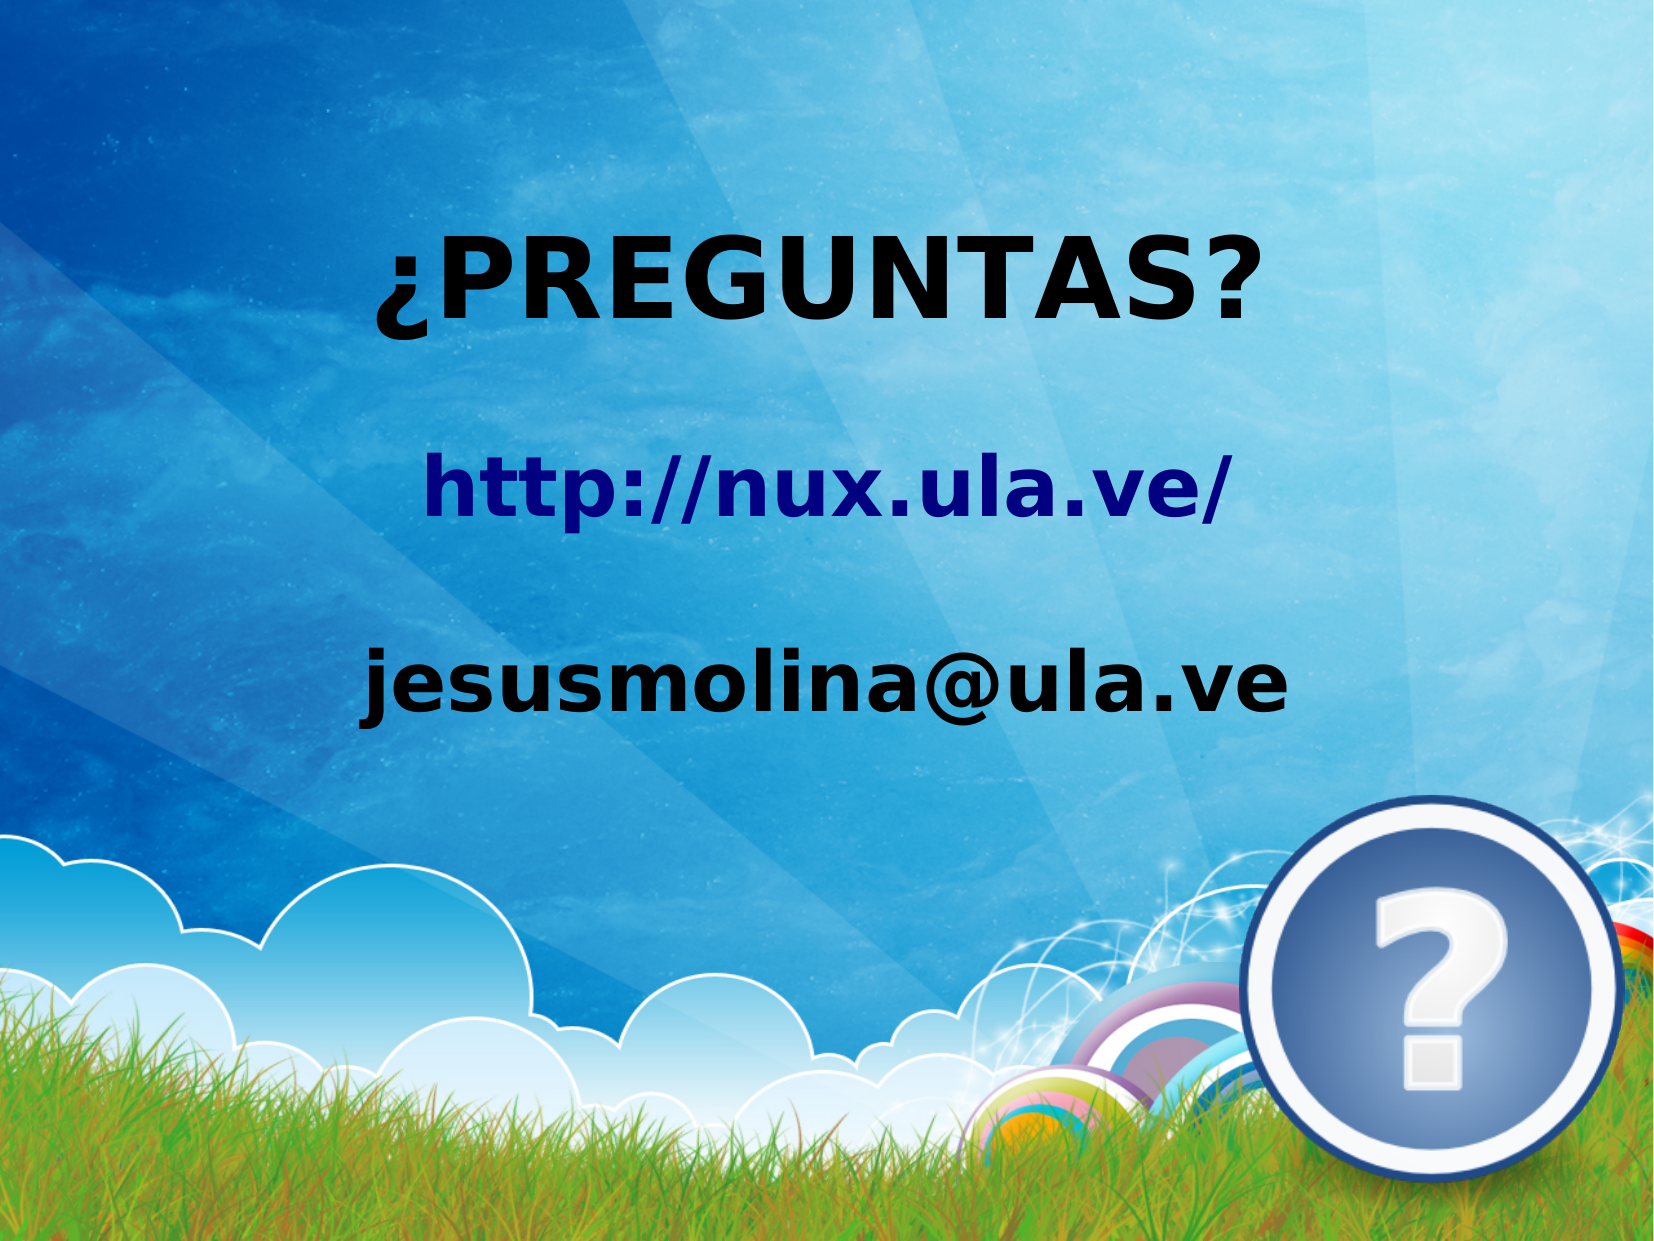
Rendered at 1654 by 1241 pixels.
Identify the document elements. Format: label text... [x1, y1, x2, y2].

text_box http://nux.ula.ve/ jesusmolina@ula.ve [118, 432, 1536, 739]
picture [0, 0, 1654, 1241]
text_box ¿PREGUNTAS? [354, 206, 1388, 353]
